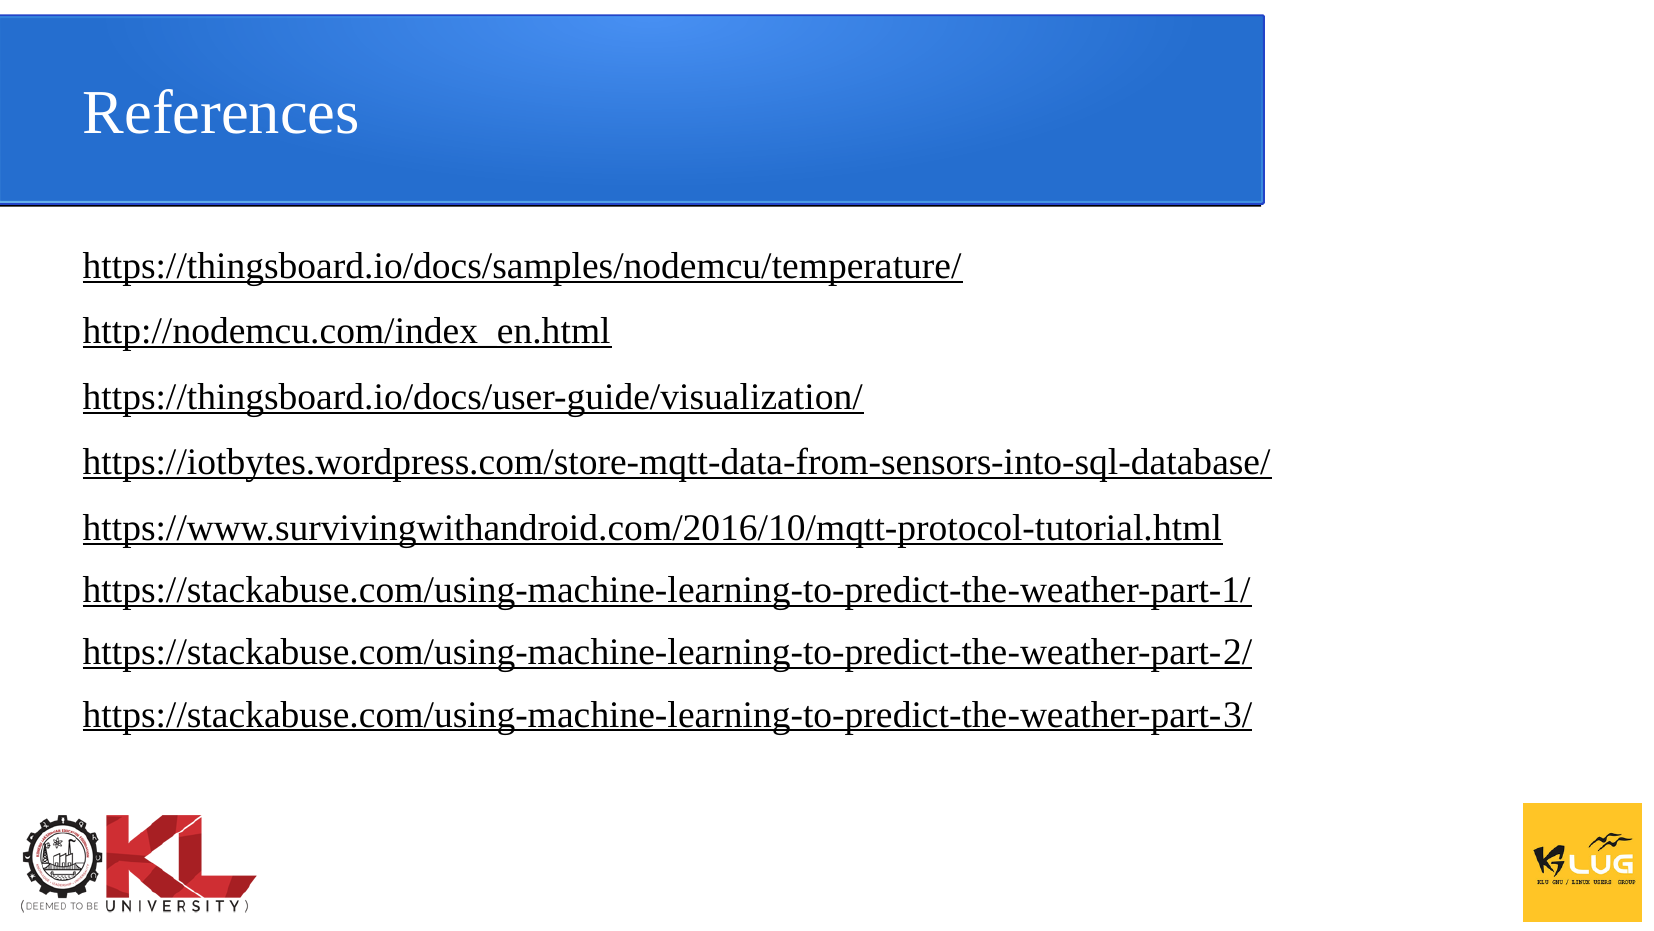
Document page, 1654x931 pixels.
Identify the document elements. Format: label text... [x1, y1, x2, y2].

list https://thingsboard.io/docs/samples/nodemcu/temperature/ http://nodemcu.com/index_en.html https://thingsboard.io/docs/user-guide/visualization/ https://iotbytes.wordpress.com/store-mqtt-data-from-sensors-into-sql-database/ https://www.survivingwithandroid.com/2016/10/mqtt-protocol-tutorial.html https://stackabuse.com/using-machine-learning-to-predict-the-weather-part-1/ https://stackabuse.com/using-machine-learning-to-predict-the-weather-part-2/ https://stackabuse.com/using-machine-learning-to-predict-the-weather-part-3/ [82, 224, 1571, 764]
title References [82, 35, 1235, 189]
picture [10, 803, 260, 922]
picture [1523, 803, 1642, 922]
